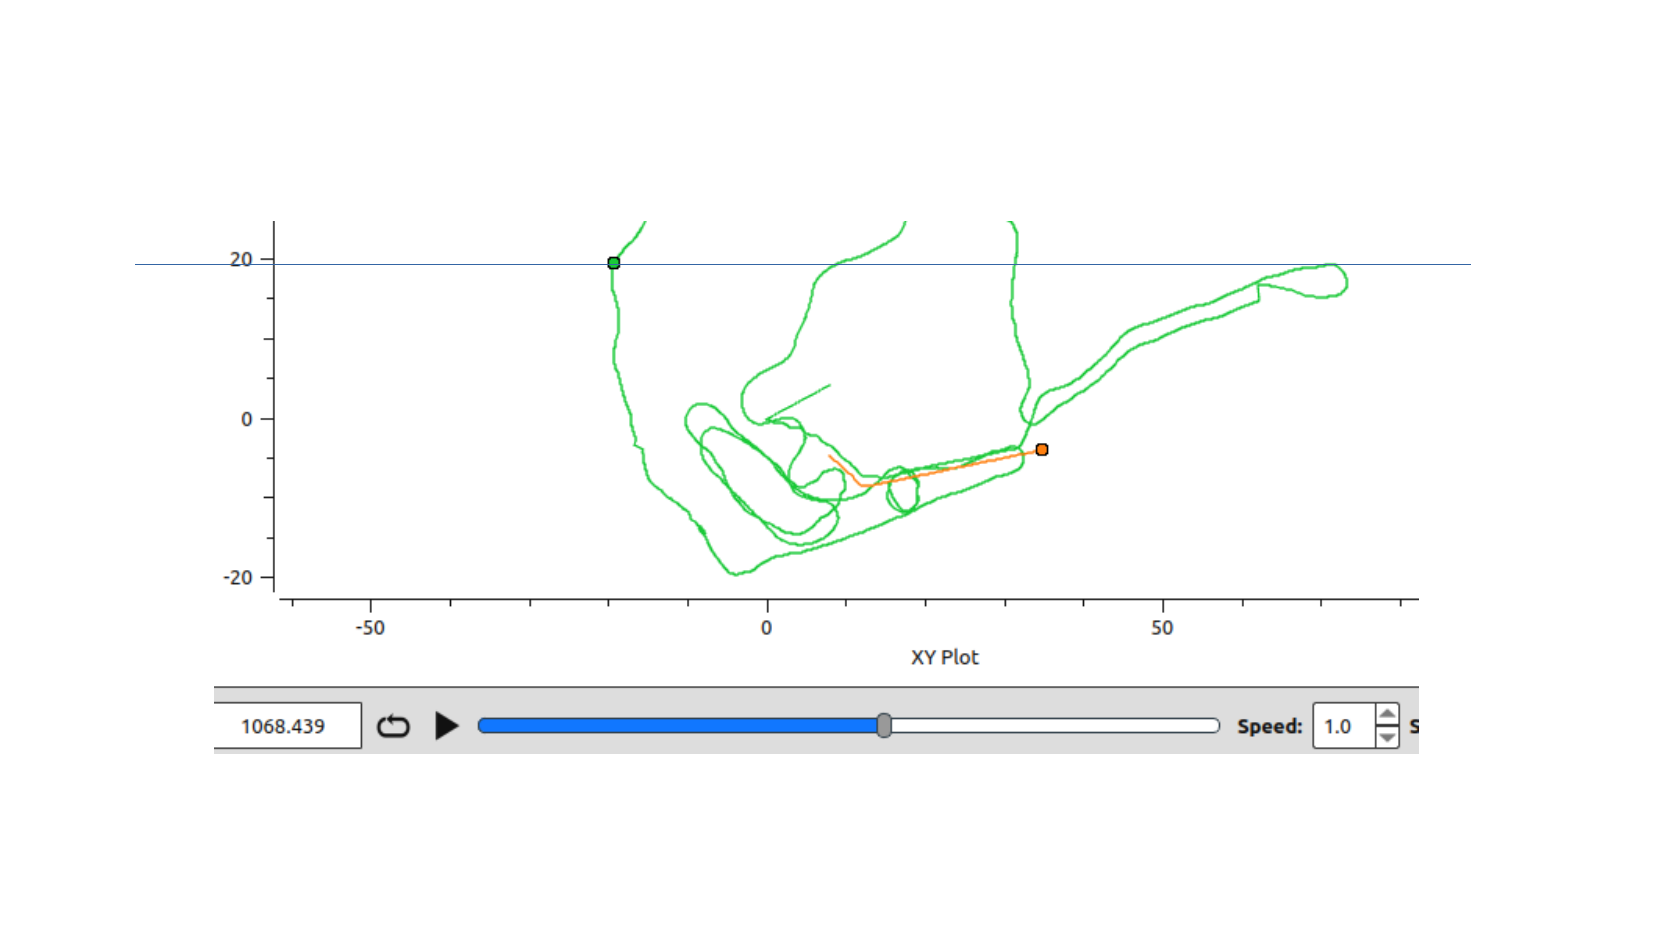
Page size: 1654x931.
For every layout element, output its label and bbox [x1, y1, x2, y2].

picture [214, 265, 1419, 754]
picture [214, 221, 1419, 264]
